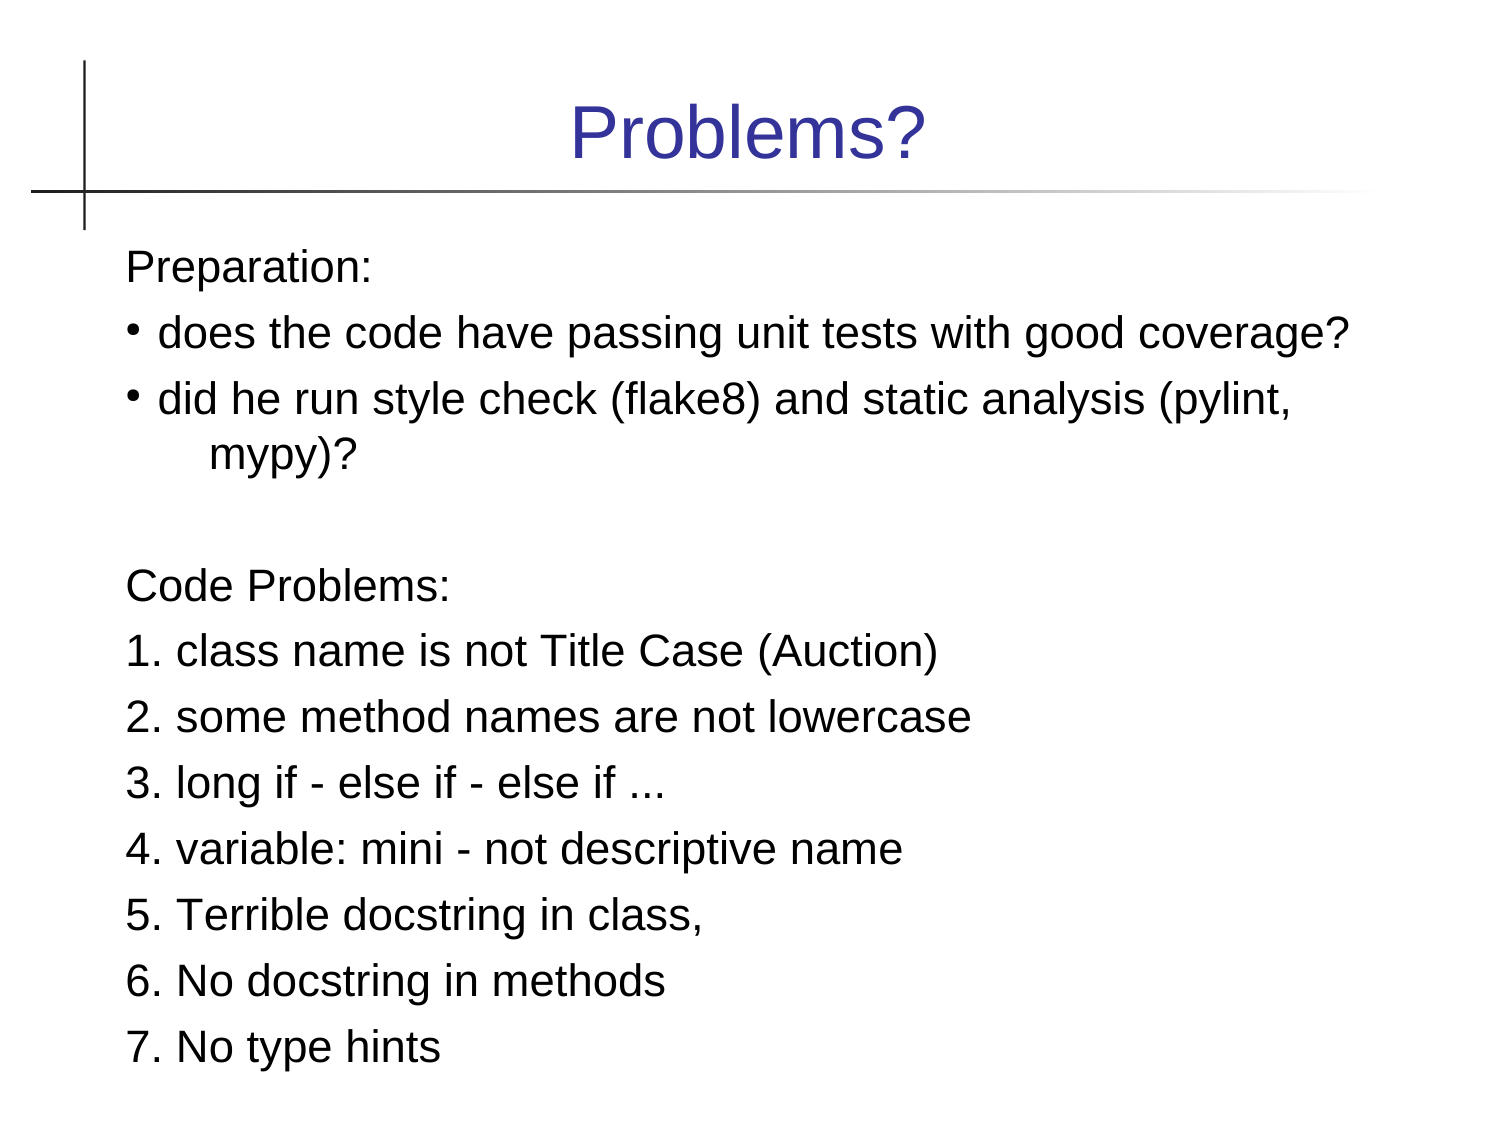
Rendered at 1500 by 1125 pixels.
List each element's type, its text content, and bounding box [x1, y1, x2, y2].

list Preparation: does the code have passing unit tests with good coverage? did he run style check (flake8) and static analysis (pylint, mypy)? Code Problems: 1. class name is not Title Case (Auction) 2. some method names are not lowercase 3. long if - else if - else if ... 4. variable: mini - not descriptive name 5. Terrible docstring in class, 6. No docstring in methods 7. No type hints [110, 229, 1408, 1081]
title Problems? [100, 42, 1397, 182]
